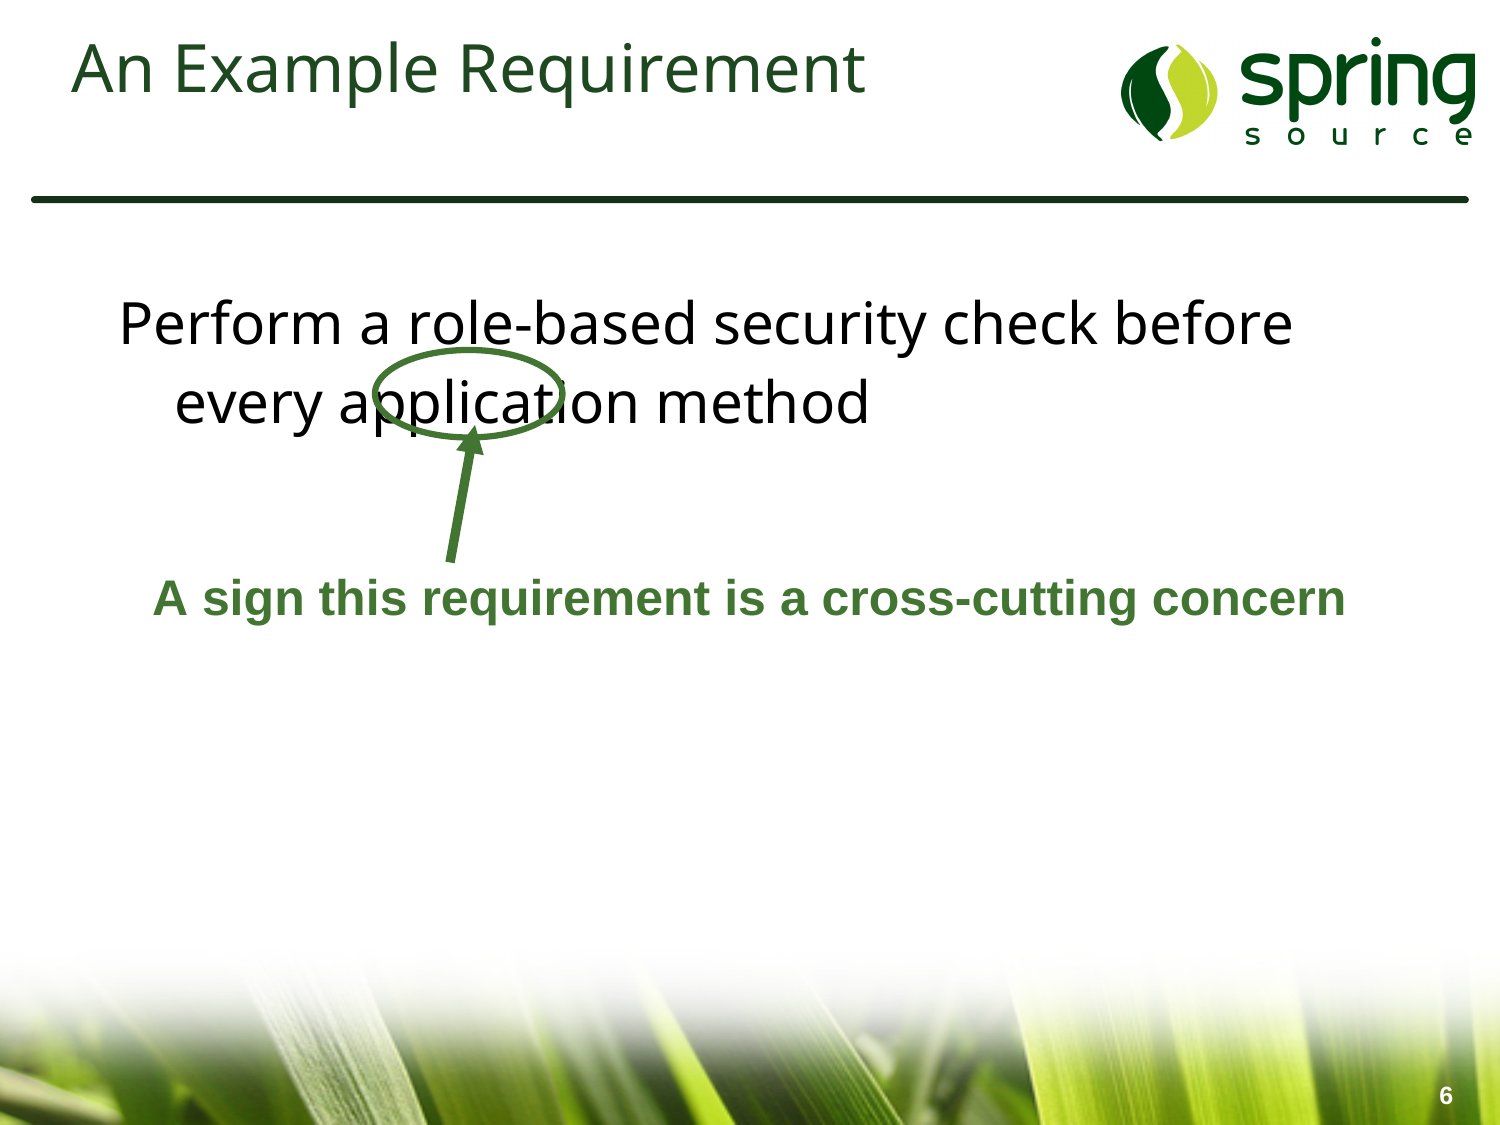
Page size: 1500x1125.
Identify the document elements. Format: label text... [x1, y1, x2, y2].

list Perform a role-based security check before every application method [103, 275, 1394, 938]
picture [0, 944, 1500, 1125]
picture [1121, 37, 1475, 145]
title An Example Requirement [56, 13, 1089, 176]
text_box A sign this requirement is a cross-cutting concern [137, 562, 1374, 634]
